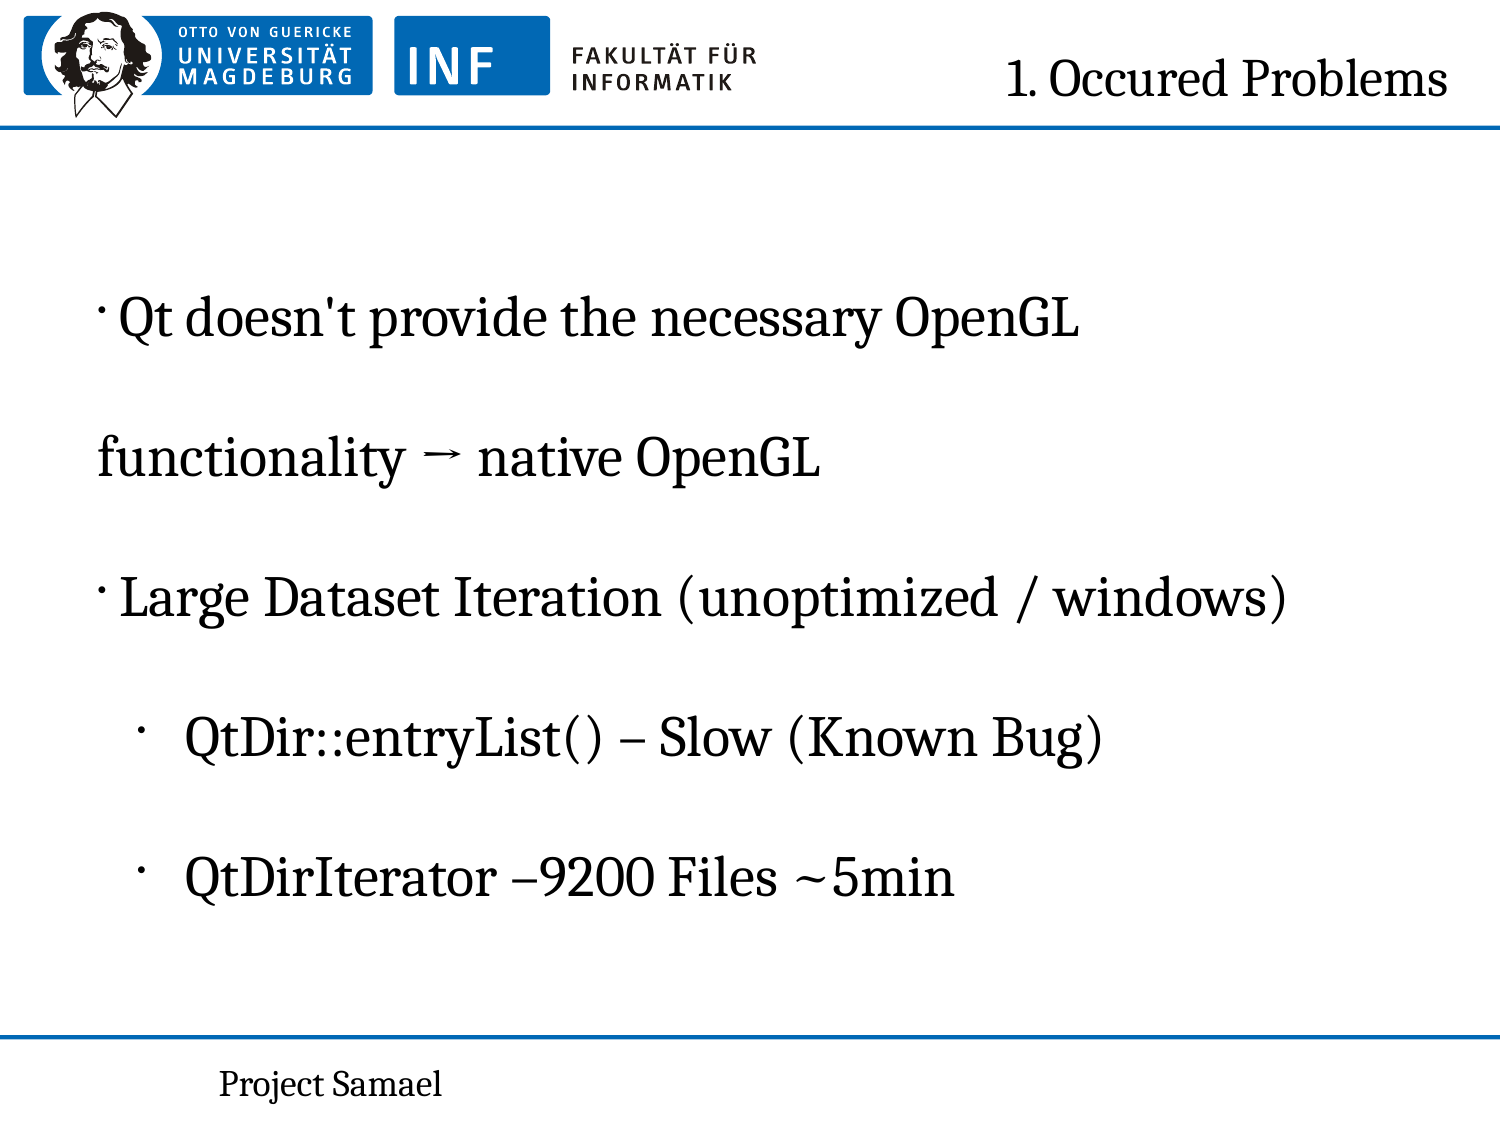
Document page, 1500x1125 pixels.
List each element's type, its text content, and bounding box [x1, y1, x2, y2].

text_box Qt doesn't provide the necessary OpenGL functionality → native OpenGL Large Dataset Iteration (unoptimized / windows) QtDir::entryList() – Slow (Known Bug) QtDirIterator –9200 Files ~5min [82, 200, 1406, 916]
text_box 1. Occured Problems [779, 35, 1465, 116]
text_box Project Samael [203, 1051, 458, 1111]
